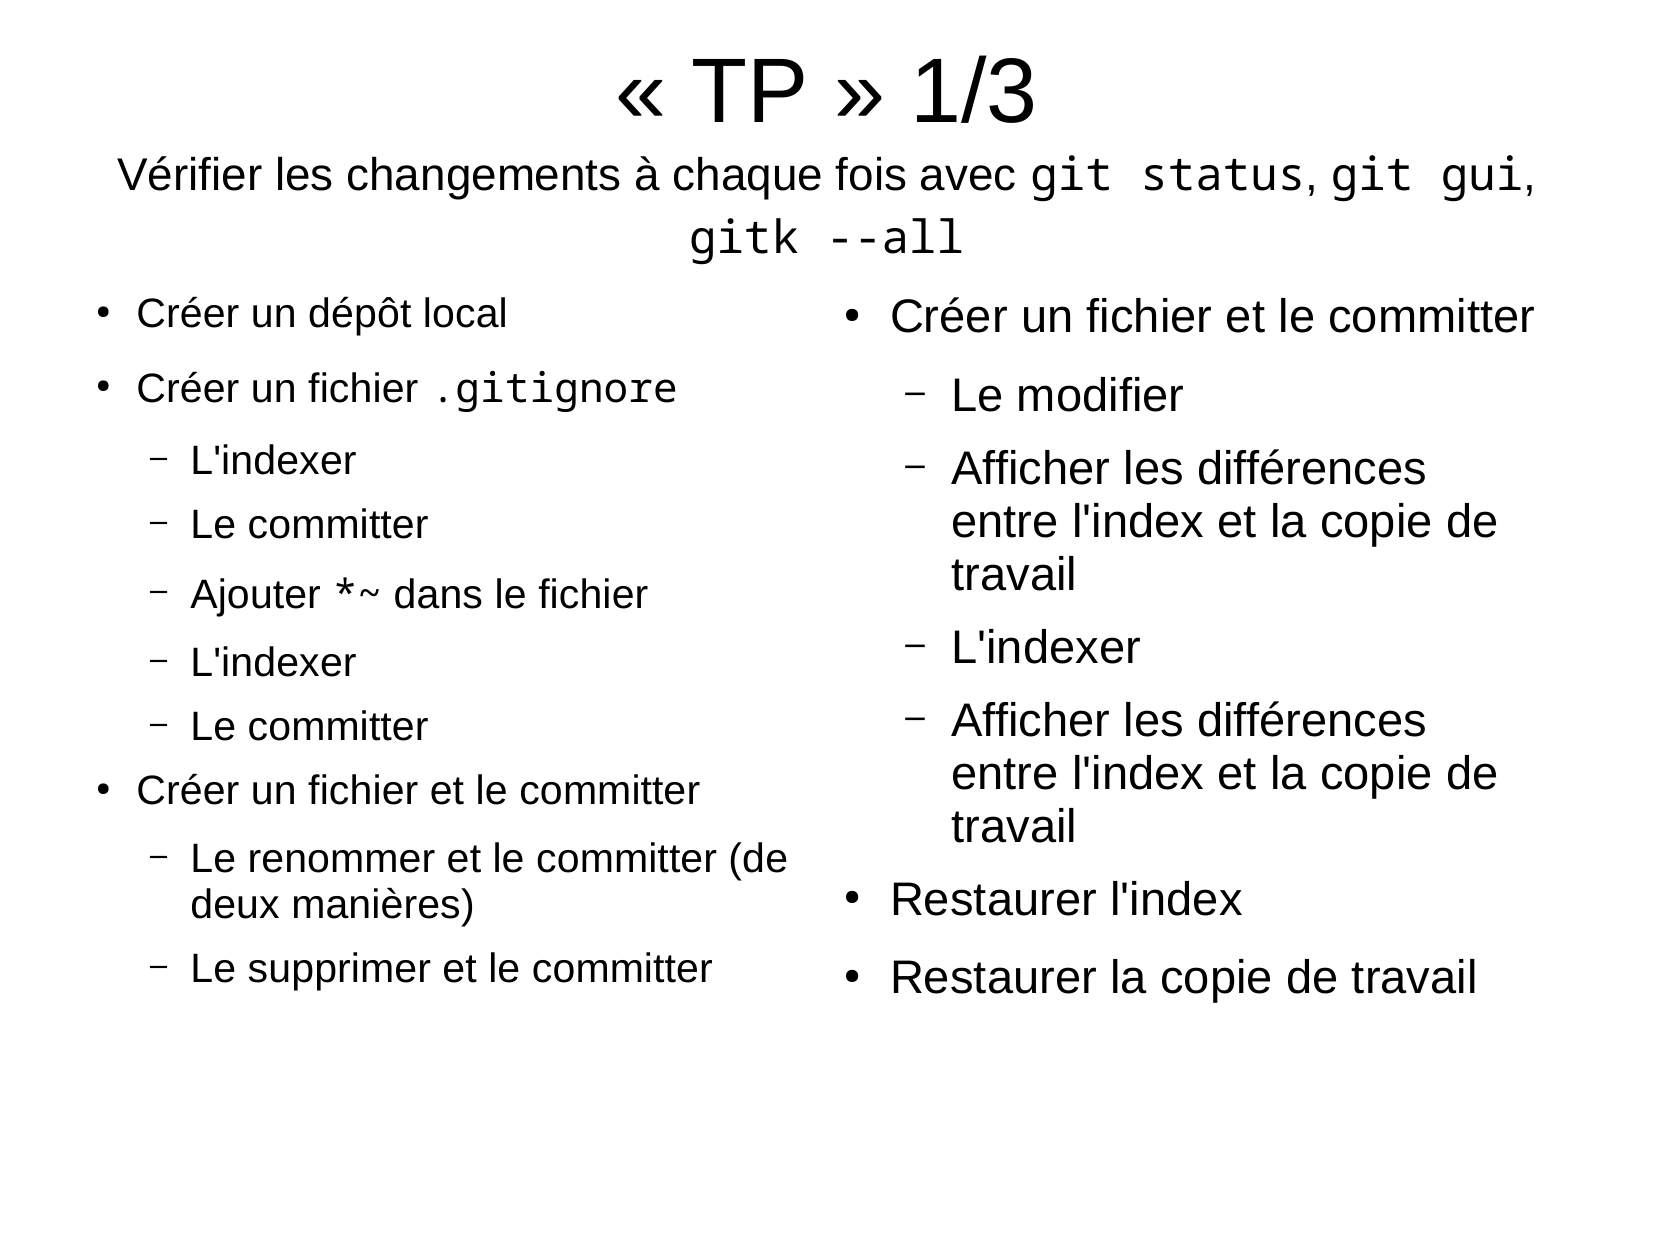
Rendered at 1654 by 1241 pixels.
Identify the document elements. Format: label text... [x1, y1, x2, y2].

title « TP » 1/3 Vérifier les changements à chaque fois avec git status, git gui, gitk --all [82, 49, 1571, 257]
list Créer un dépôt local Créer un fichier .gitignore L'indexer Le committer Ajouter *~ dans le fichier L'indexer Le committer Créer un fichier et le committer Le renommer et le committer (de deux manières) Le supprimer et le committer [82, 290, 793, 1010]
list Créer un fichier et le committer Le modifier Afficher les différences entre l'index et la copie de travail L'indexer Afficher les différences entre l'index et la copie de travail Restaurer l'index Restaurer la copie de travail [828, 290, 1539, 1010]
